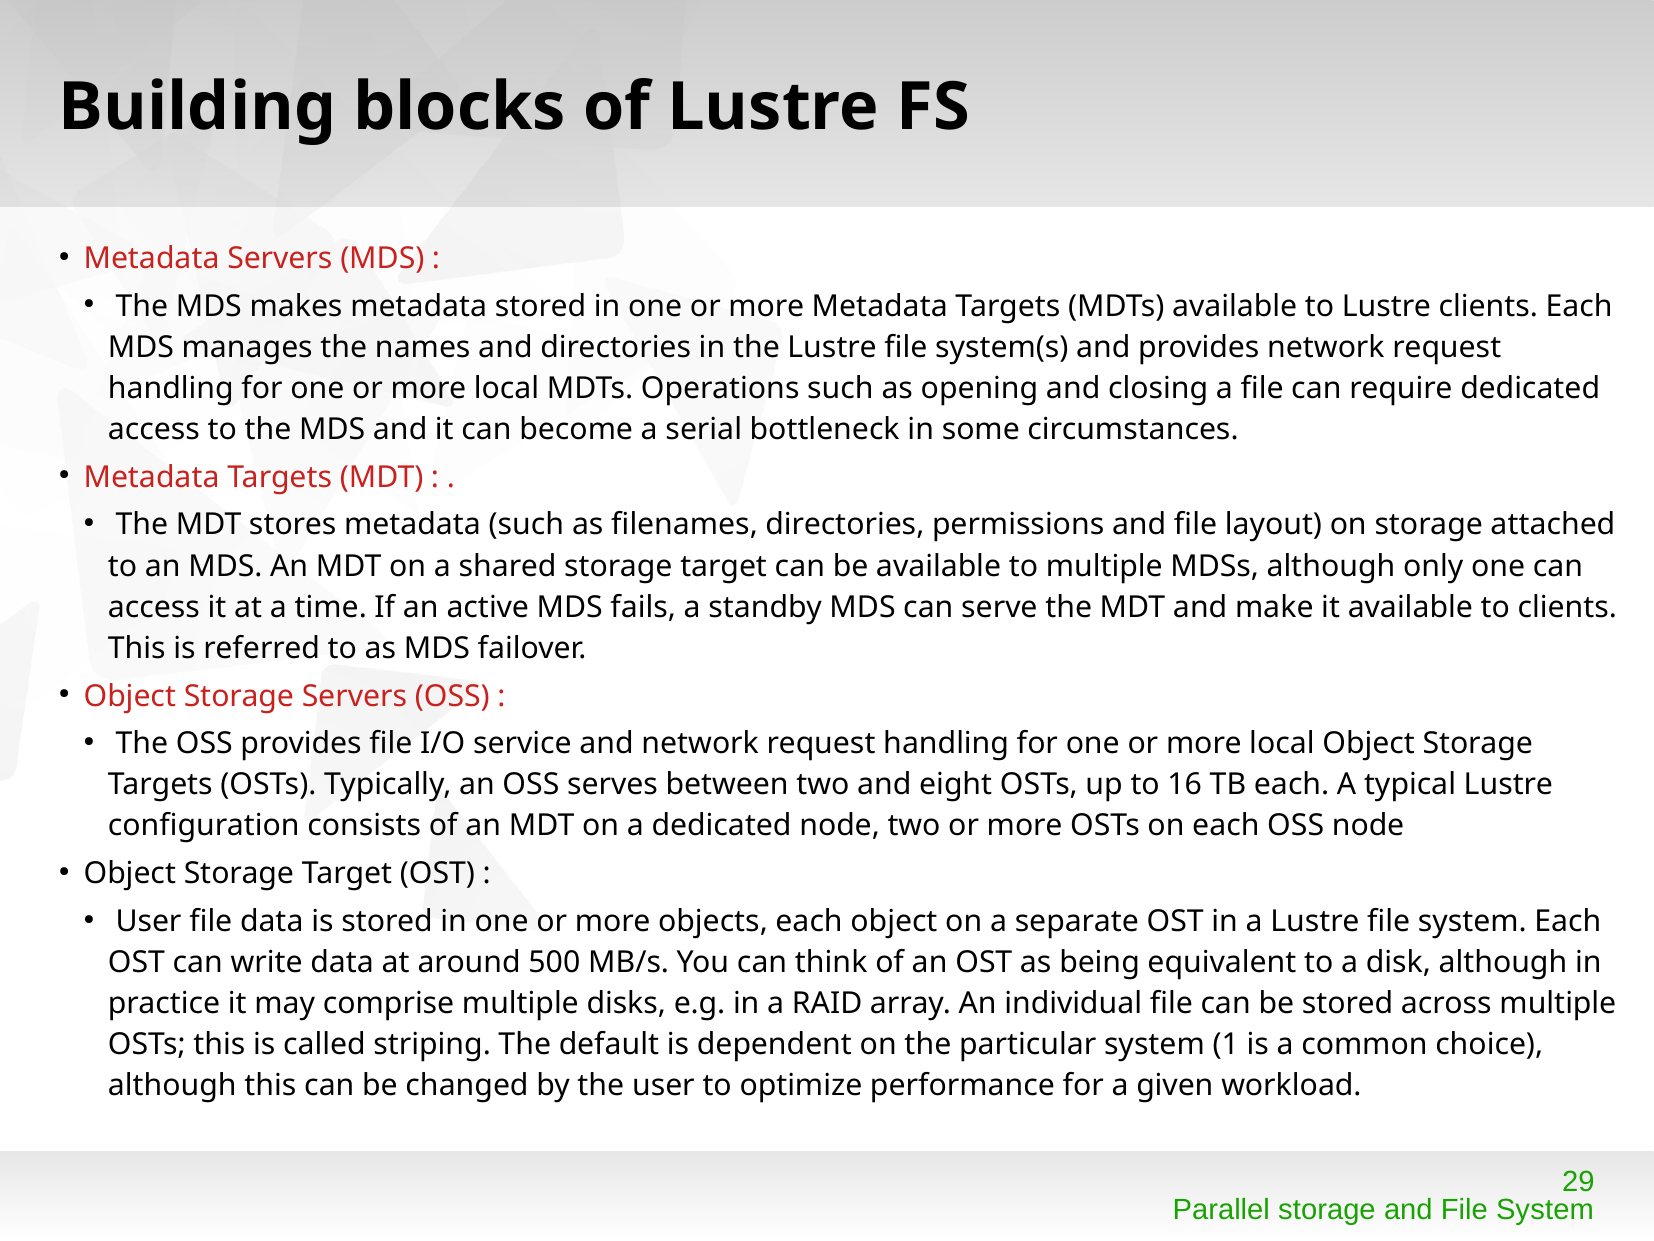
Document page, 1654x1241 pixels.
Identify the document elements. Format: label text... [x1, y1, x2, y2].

picture [0, 0, 783, 931]
list Metadata Servers (MDS) : The MDS makes metadata stored in one or more Metadata Targets (MDTs) available to Lustre clients. Each MDS manages the names and directories in the Lustre file system(s) and provides network request handling for one or more local MDTs. Operations such as opening and closing a file can require dedicated access to the MDS and it can become a serial bottleneck in some circumstances. Metadata Targets (MDT) : . The MDT stores metadata (such as filenames, directories, permissions and file layout) on storage attached to an MDS. An MDT on a shared storage target can be available to multiple MDSs, although only one can access it at a time. If an active MDS fails, a standby MDS can serve the MDT and make it available to clients. This is referred to as MDS failover. Object Storage Servers (OSS) : The OSS provides file I/O service and network request handling for one or more local Object Storage Targets (OSTs). Typically, an OSS serves between two and eight OSTs, up to 16 TB each. A typical Lustre configuration consists of an MDT on a dedicated node, two or more OSTs on each OSS node Object Storage Target (OST) : User file data is stored in one or more objects, each object on a separate OST in a Lustre file system. Each OST can write data at around 500 MB/s. You can think of an OST as being equivalent to a disk, although in practice it may comprise multiple disks, e.g. in a RAID array. An individual file can be stored across multiple OSTs; this is called striping. The default is dependent on the particular system (1 is a common choice), although this can be changed by the user to optimize performance for a given workload. [59, 236, 1625, 1152]
title Building blocks of Lustre FS [59, 29, 1595, 178]
